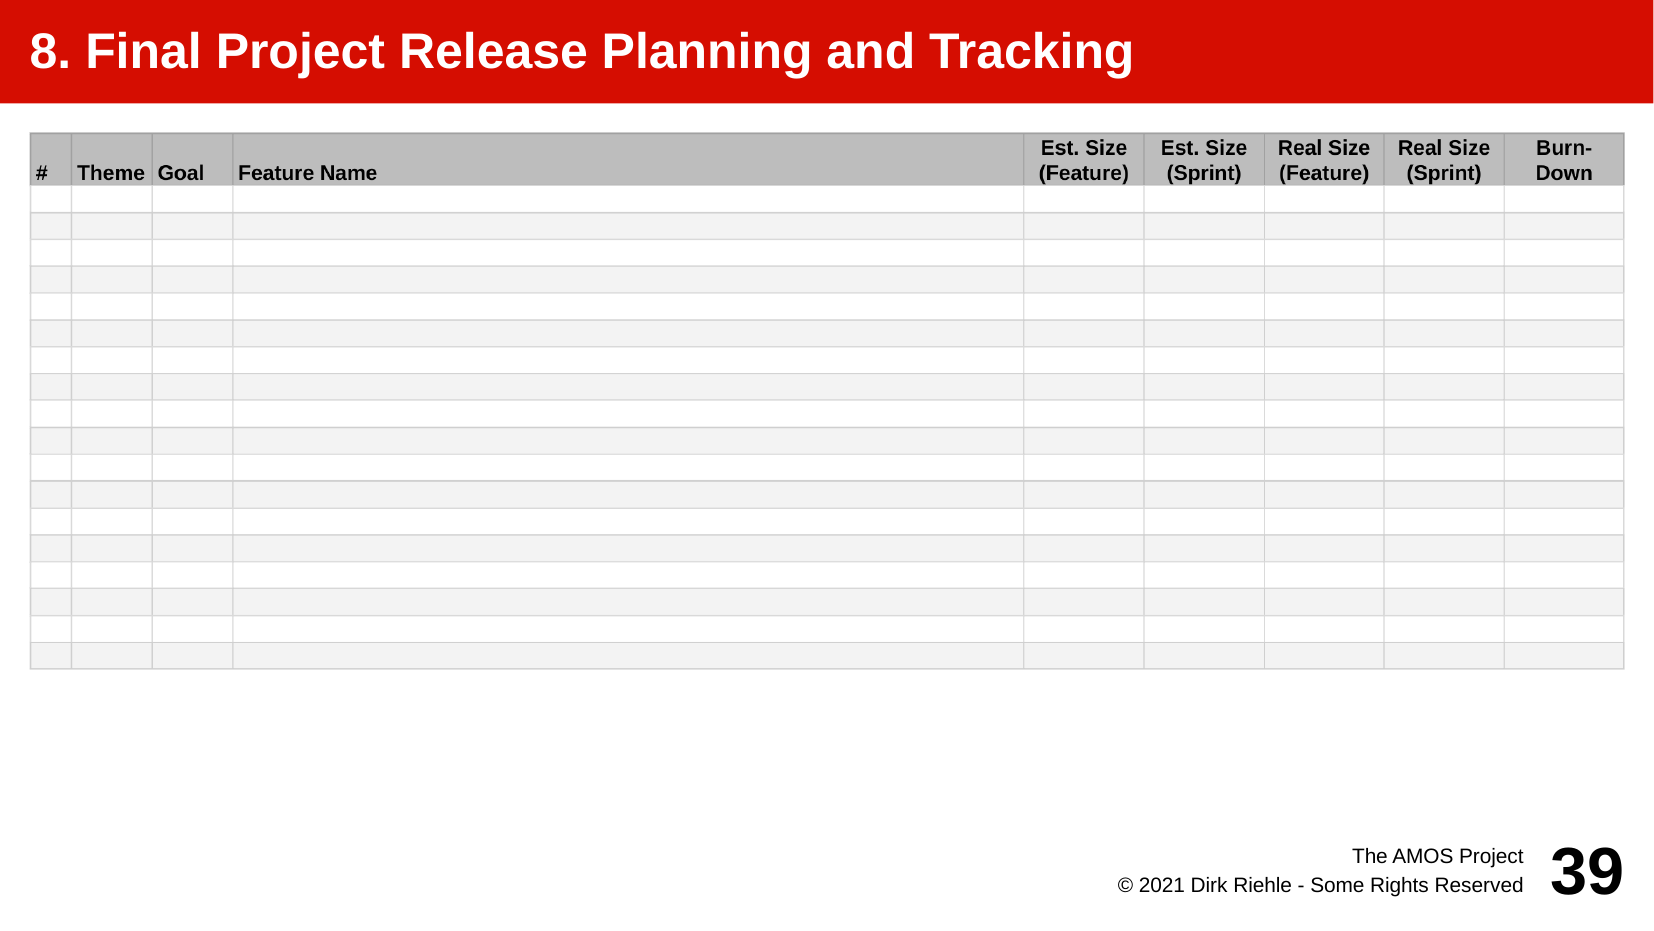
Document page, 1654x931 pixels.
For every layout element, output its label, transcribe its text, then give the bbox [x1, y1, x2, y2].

title 8. Final Project Release Planning and Tracking [0, 0, 1654, 104]
picture [29, 132, 1625, 670]
